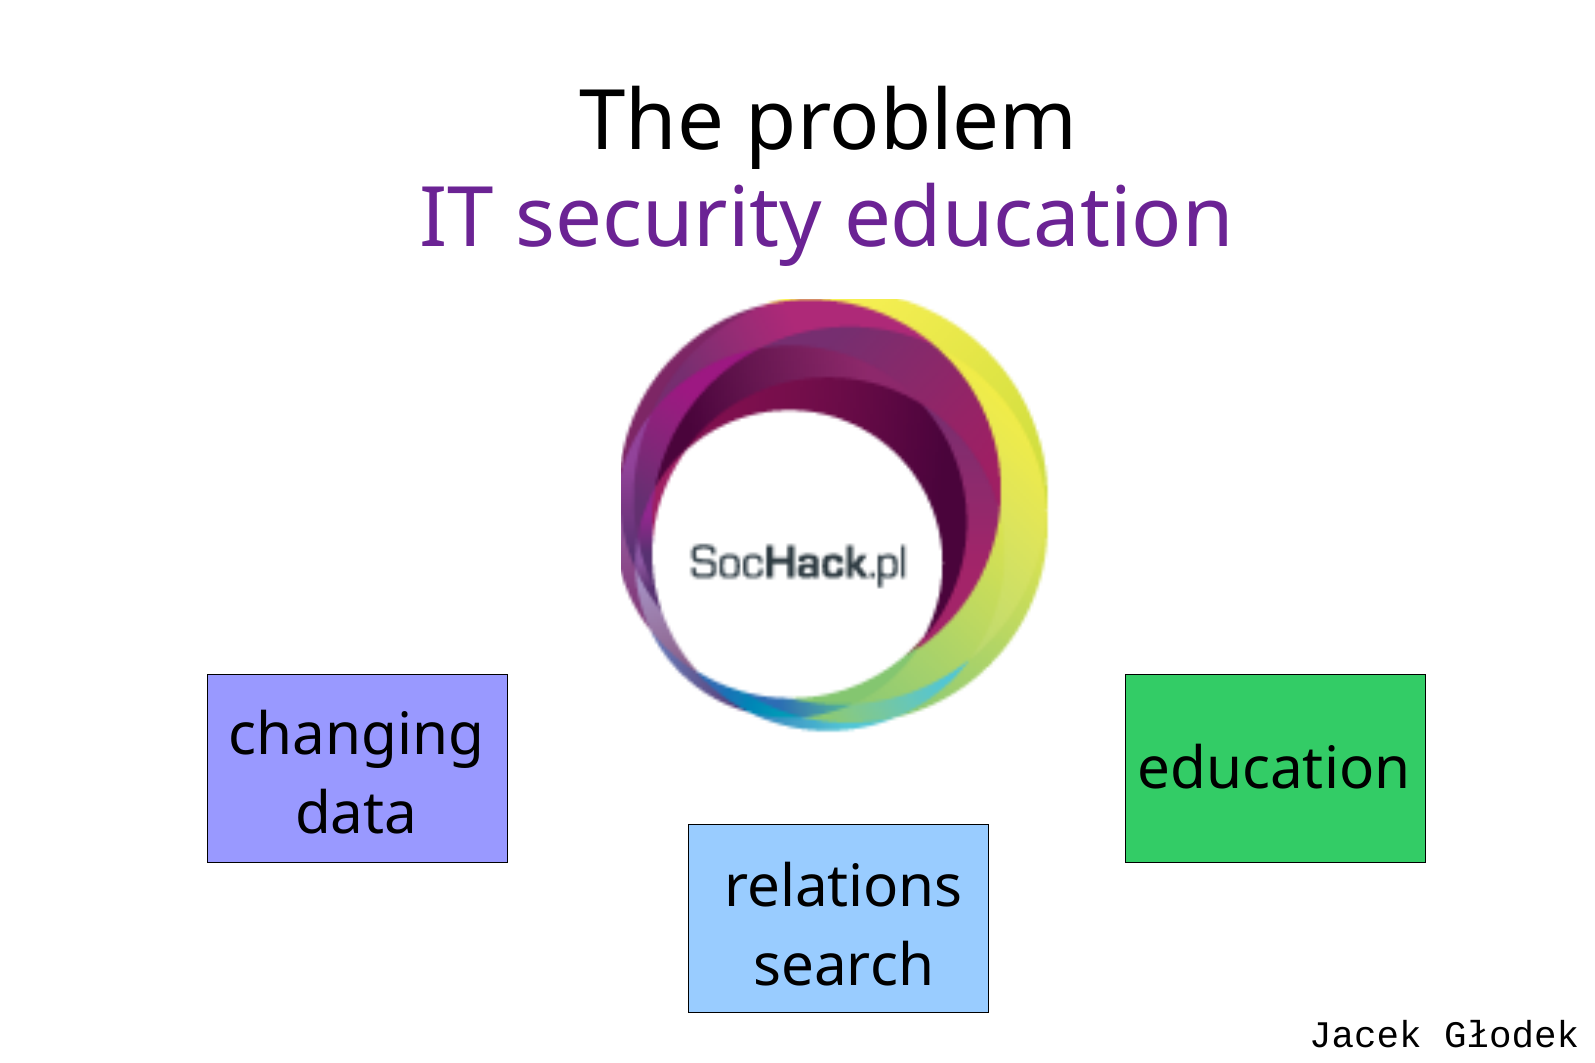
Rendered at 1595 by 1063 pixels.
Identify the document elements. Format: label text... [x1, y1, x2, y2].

text_box education [1067, 718, 1481, 805]
text_box [688, 995, 989, 1013]
text_box [1125, 805, 1426, 863]
text_box Jacek Głodek [1294, 1008, 1595, 1063]
picture [621, 328, 1110, 750]
text_box changing data [187, 684, 526, 863]
text_box [207, 674, 508, 684]
text_box [1125, 674, 1426, 718]
text_box The problem [323, 53, 1335, 170]
text_box IT security education [321, 150, 1333, 328]
text_box relations search [637, 836, 1051, 995]
text_box [688, 824, 989, 836]
